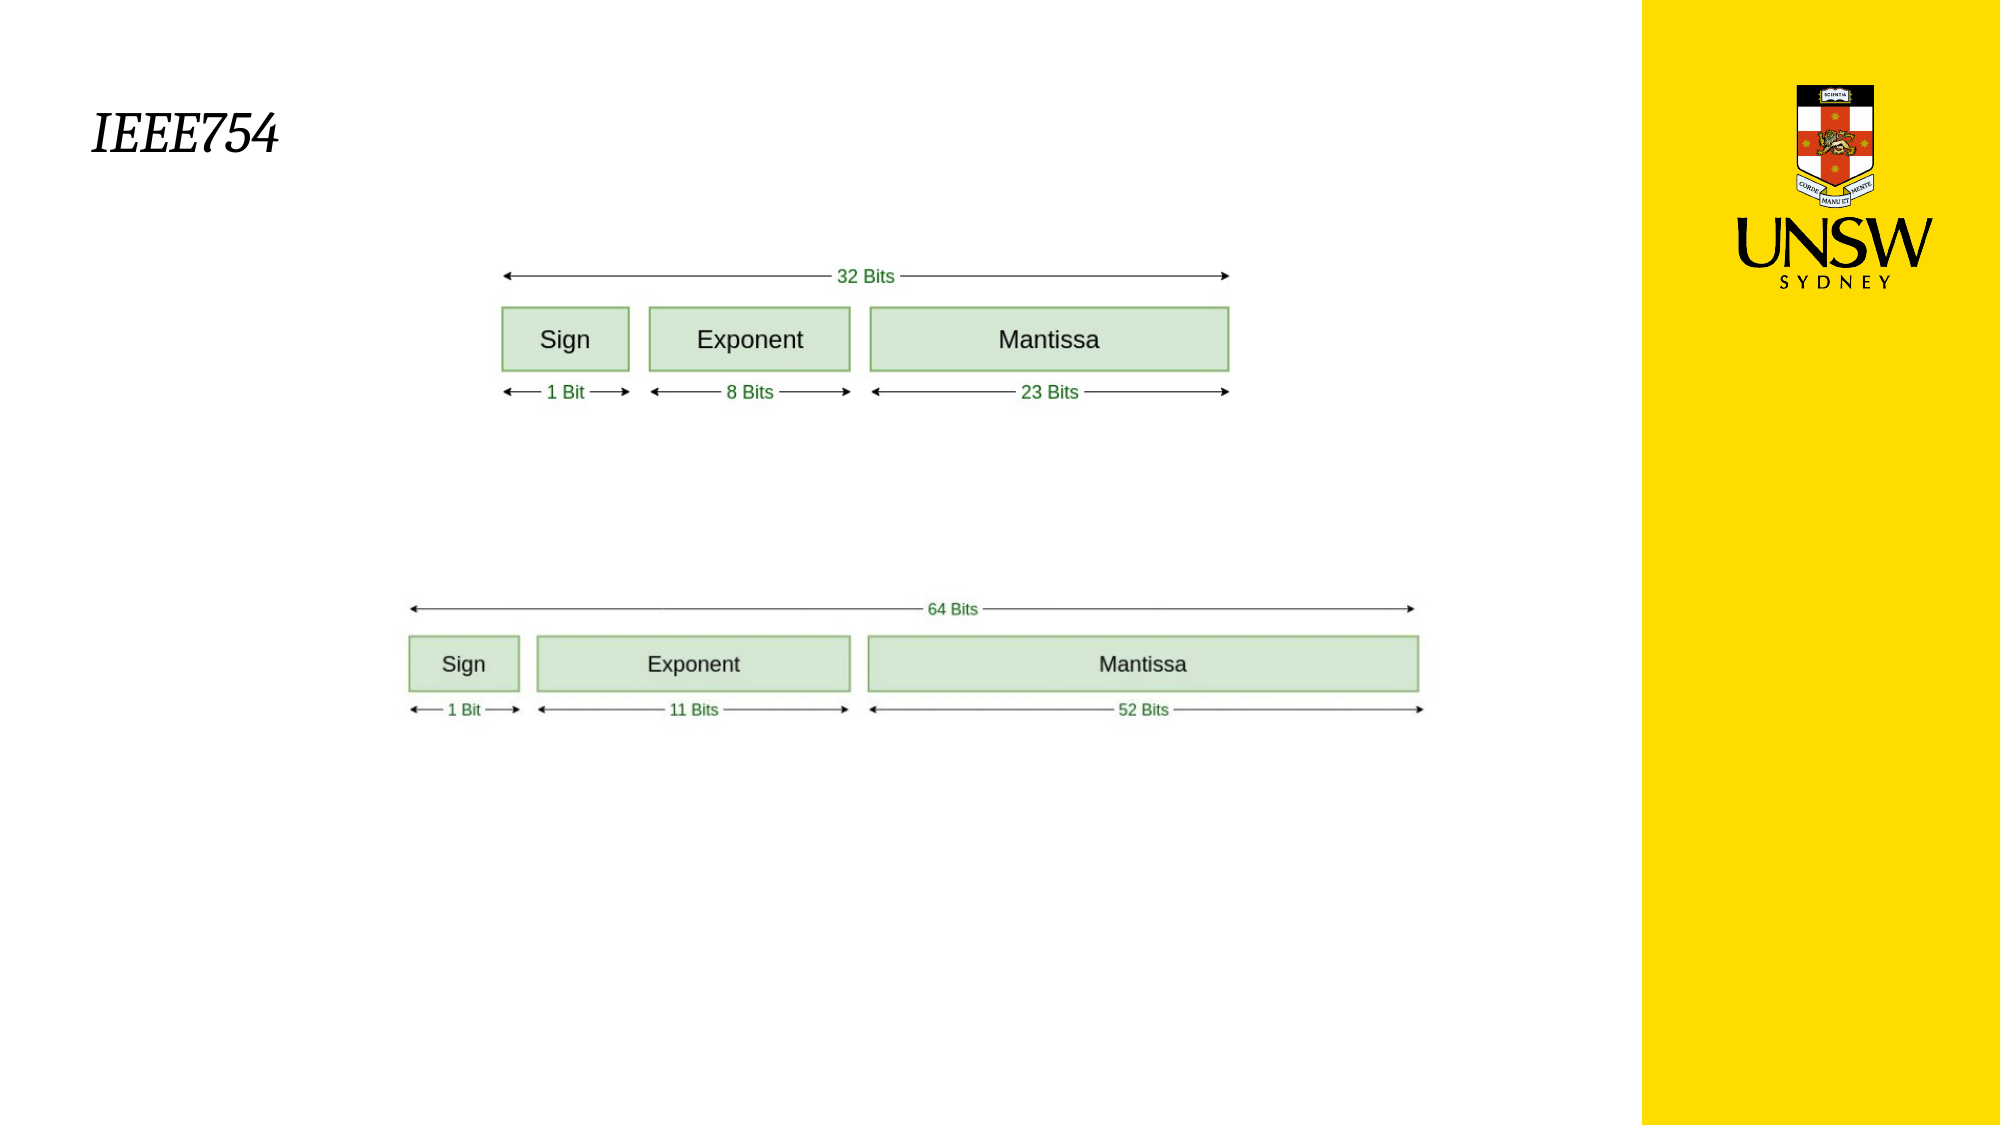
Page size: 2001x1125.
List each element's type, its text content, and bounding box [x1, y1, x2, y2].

picture [383, 582, 1451, 739]
picture [1737, 85, 1933, 289]
picture [472, 265, 1261, 425]
title IEEE754 [76, 86, 922, 212]
